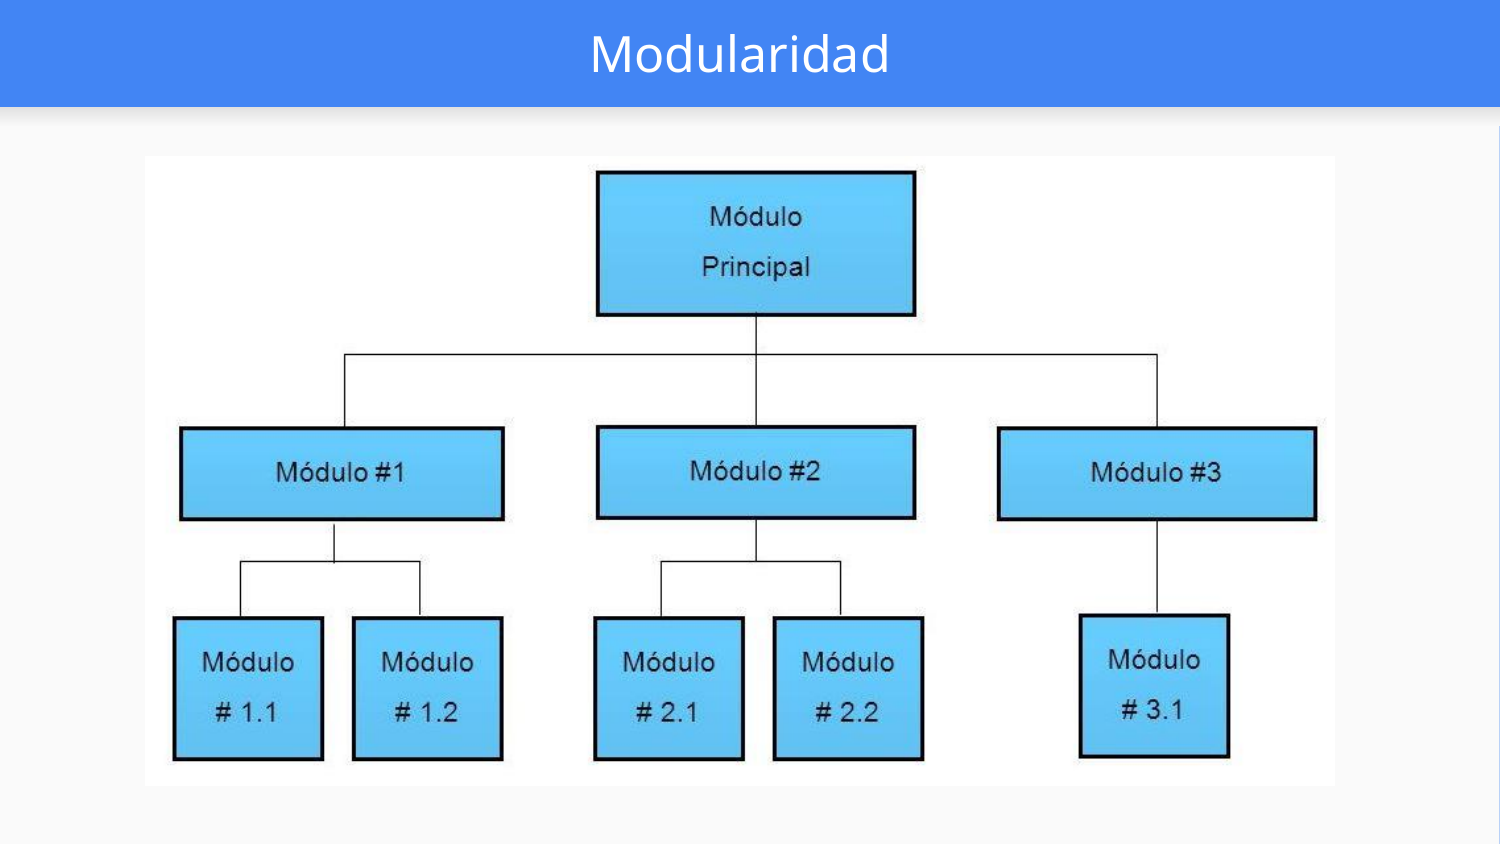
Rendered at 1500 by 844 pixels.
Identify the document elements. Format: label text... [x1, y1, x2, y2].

title Modularidad [16, 2, 1464, 102]
picture [145, 156, 1336, 786]
